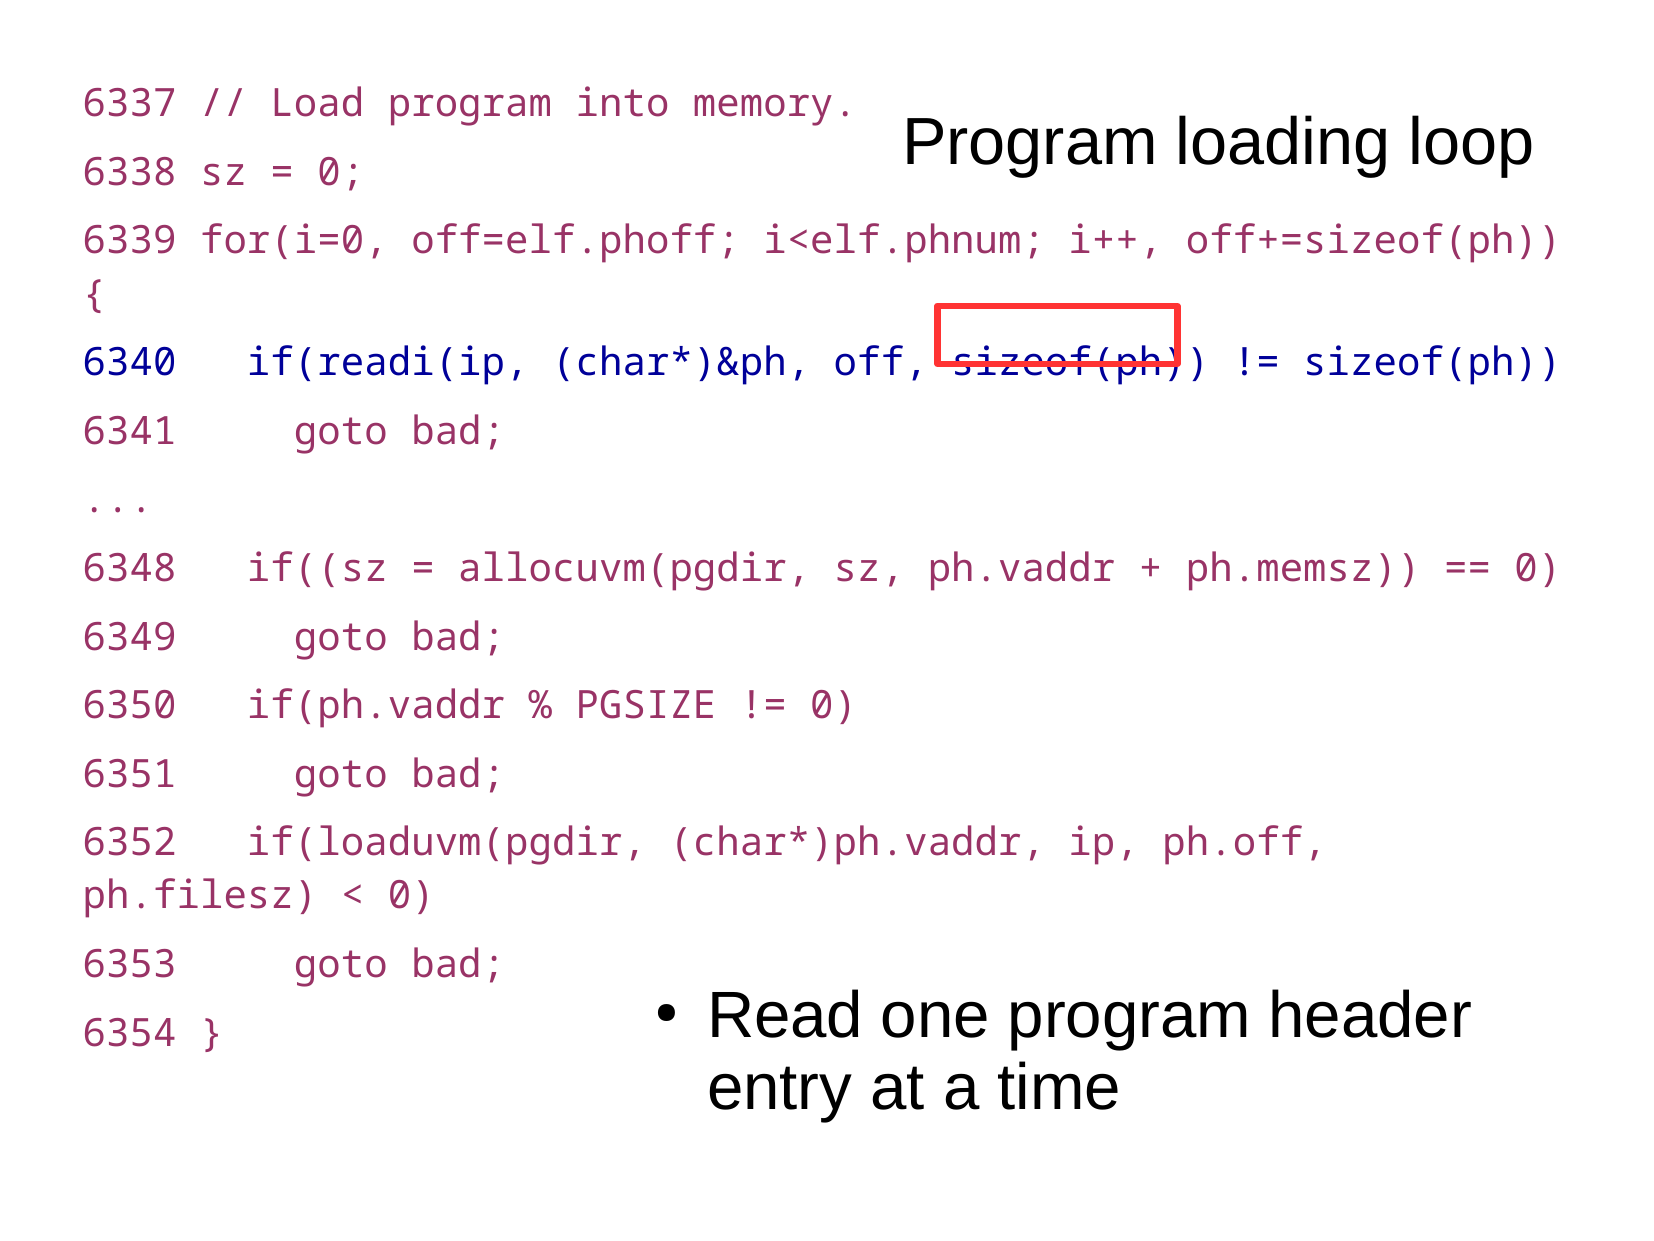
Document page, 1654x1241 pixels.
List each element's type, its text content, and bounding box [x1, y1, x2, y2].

list 6337 // Load program into memory. 6338 sz = 0; 6339 for(i=0, off=elf.phoff; i<elf.phnum; i++, off+=sizeof(ph)){ 6340 if(readi(ip, (char*)&ph, off, sizeof(ph)) != sizeof(ph)) 6341 goto bad; ... 6348 if((sz = allocuvm(pgdir, sz, ph.vaddr + ph.memsz)) == 0) 6349 goto bad; 6350 if(ph.vaddr % PGSIZE != 0) 6351 goto bad; 6352 if(loaduvm(pgdir, (char*)ph.vaddr, ip, ph.off, ph.filesz) < 0) 6353 goto bad; 6354 } [82, 75, 1571, 1163]
title Program loading loop [825, 37, 1613, 245]
list Read one program header entry at a time [637, 978, 1530, 1126]
